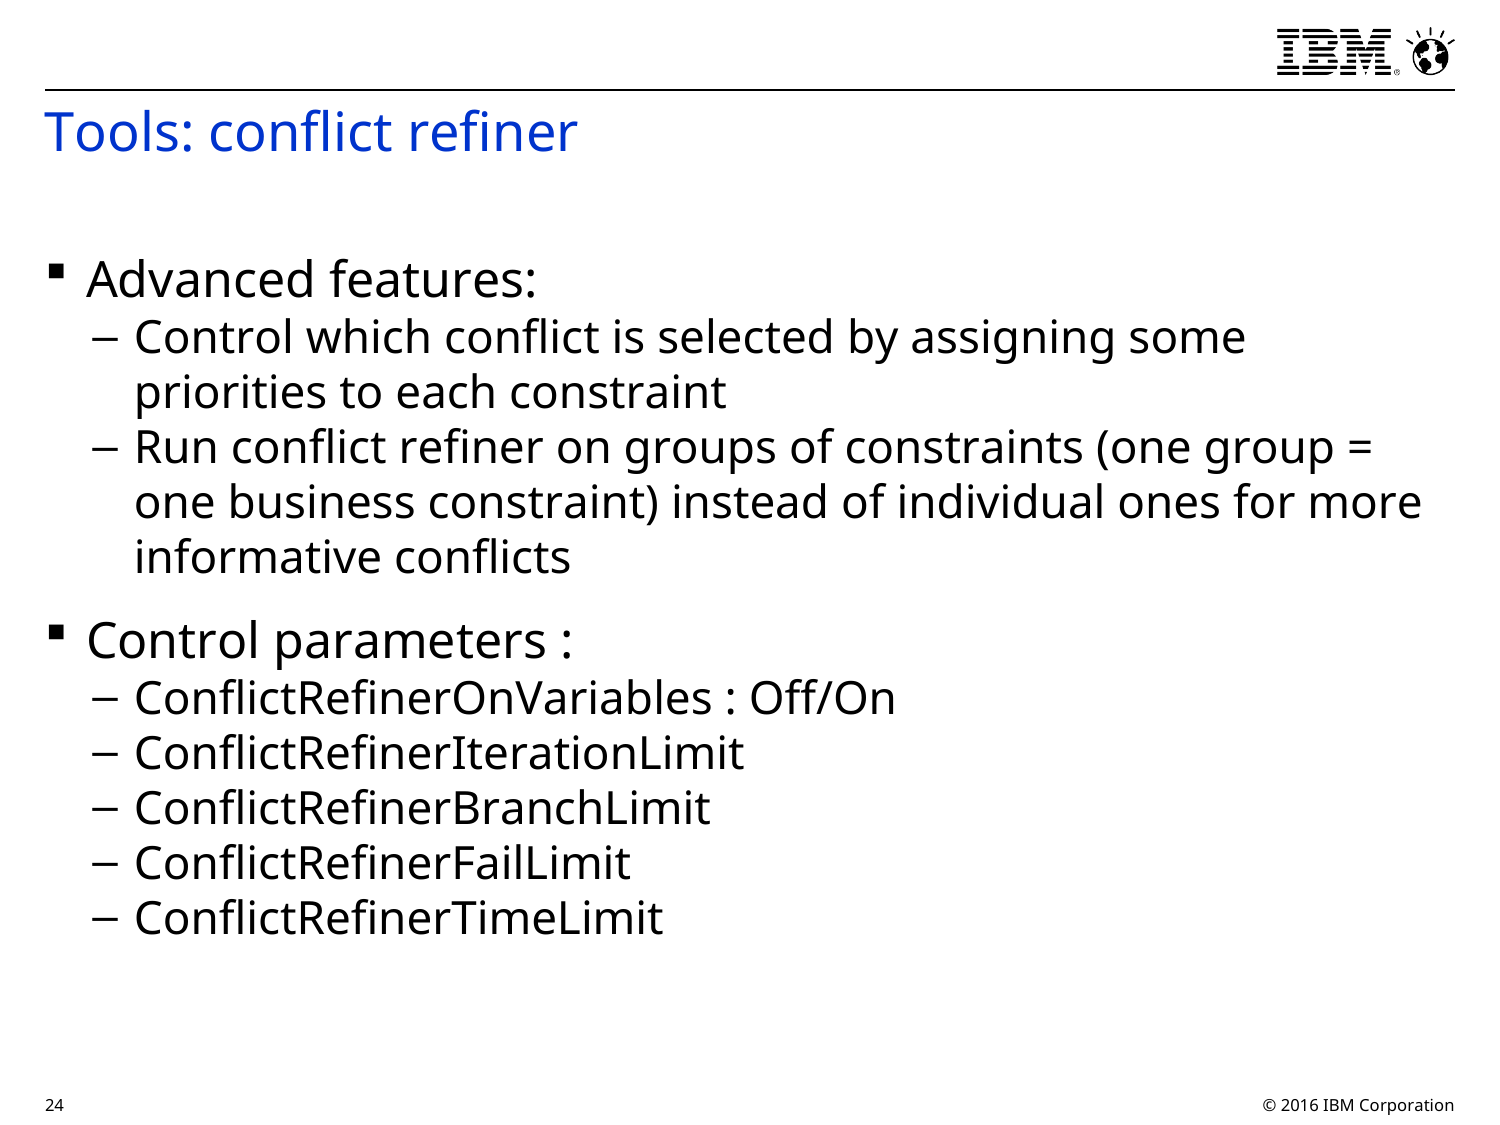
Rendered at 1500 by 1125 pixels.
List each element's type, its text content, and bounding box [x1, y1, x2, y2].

title Tools: conflict refiner [29, 97, 1455, 203]
list Advanced features: Control which conflict is selected by assigning some priorities to each constraint Run conflict refiner on groups of constraints (one group = one business constraint) instead of individual ones for more informative conflicts Control parameters : ConflictRefinerOnVariables : Off/On ConflictRefinerIterationLimit ConflictRefinerBranchLimit ConflictRefinerFailLimit ConflictRefinerTimeLimit [29, 239, 1455, 1066]
picture [1260, 10, 1468, 90]
